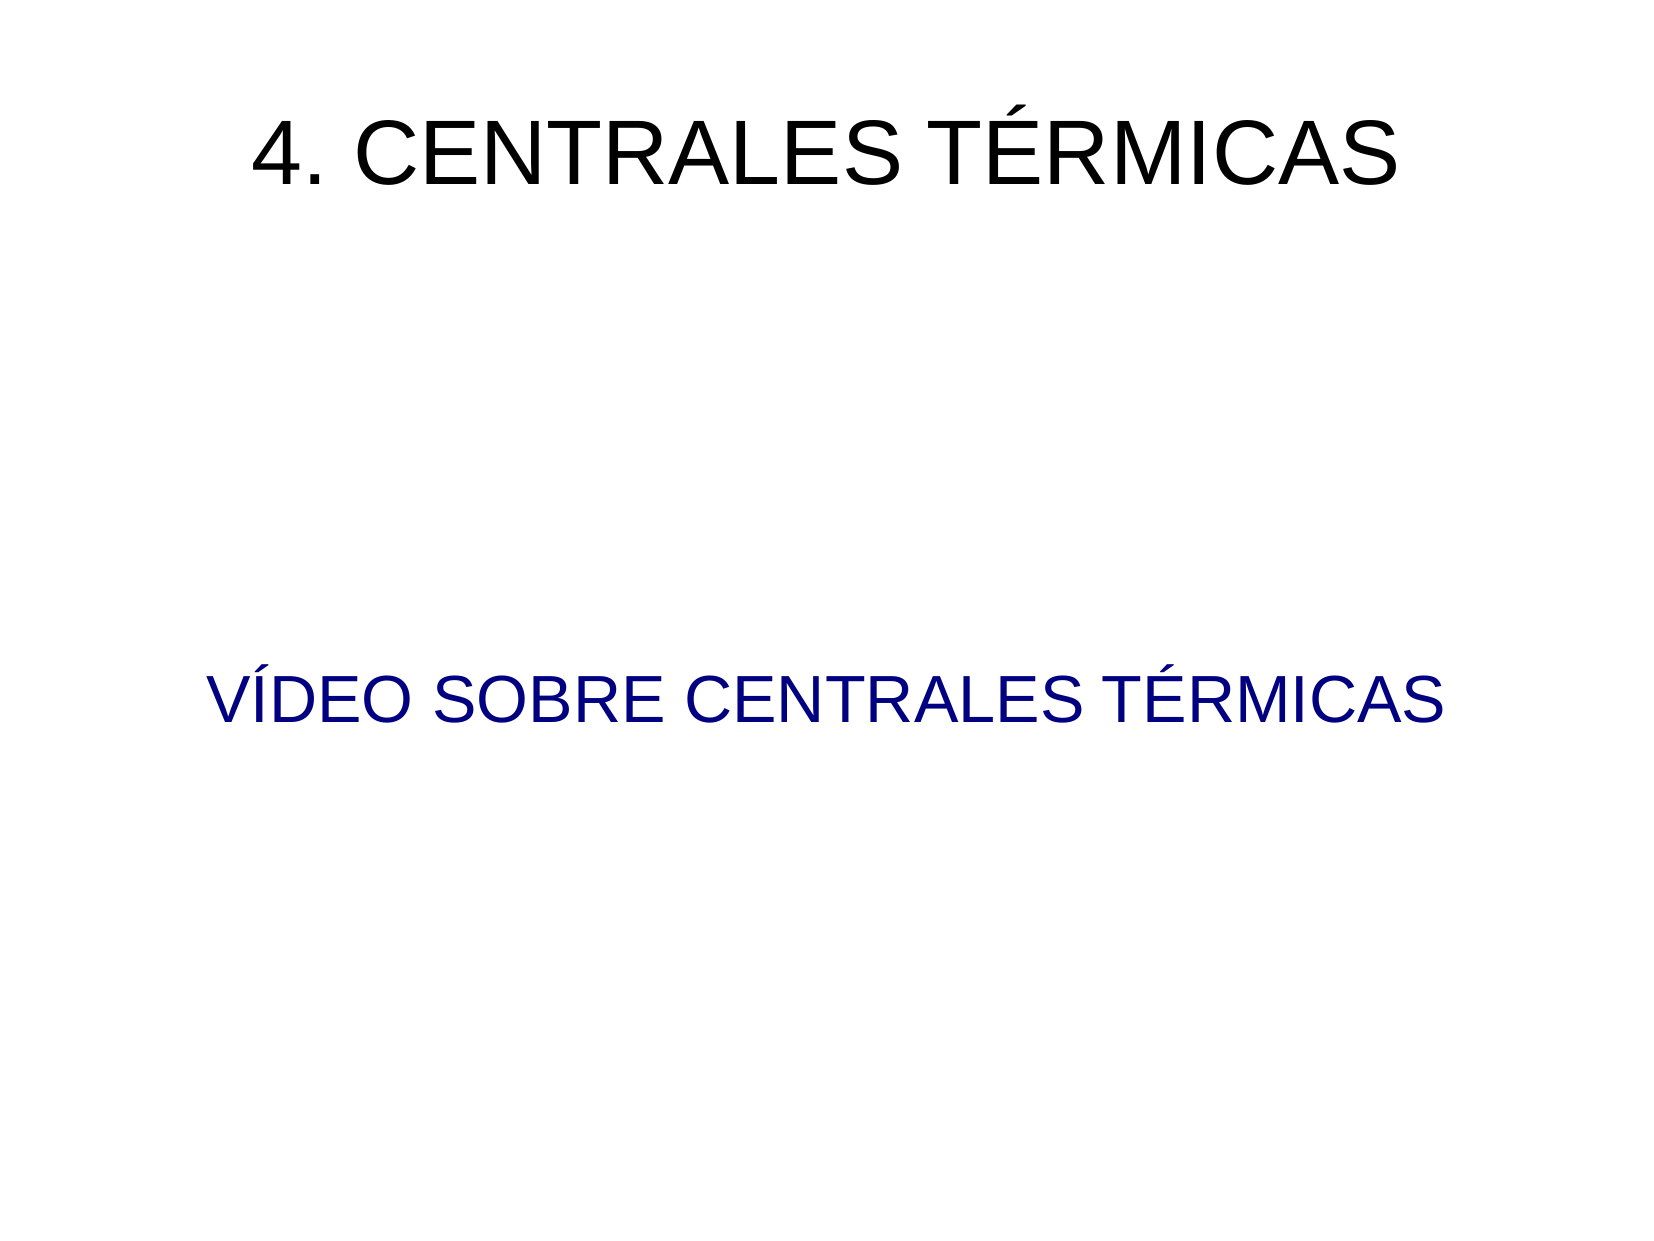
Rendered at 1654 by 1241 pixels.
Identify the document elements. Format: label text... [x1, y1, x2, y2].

subtitle VÍDEO SOBRE CENTRALES TÉRMICAS [82, 297, 1571, 1102]
title 4. CENTRALES TÉRMICAS [82, 49, 1571, 257]
